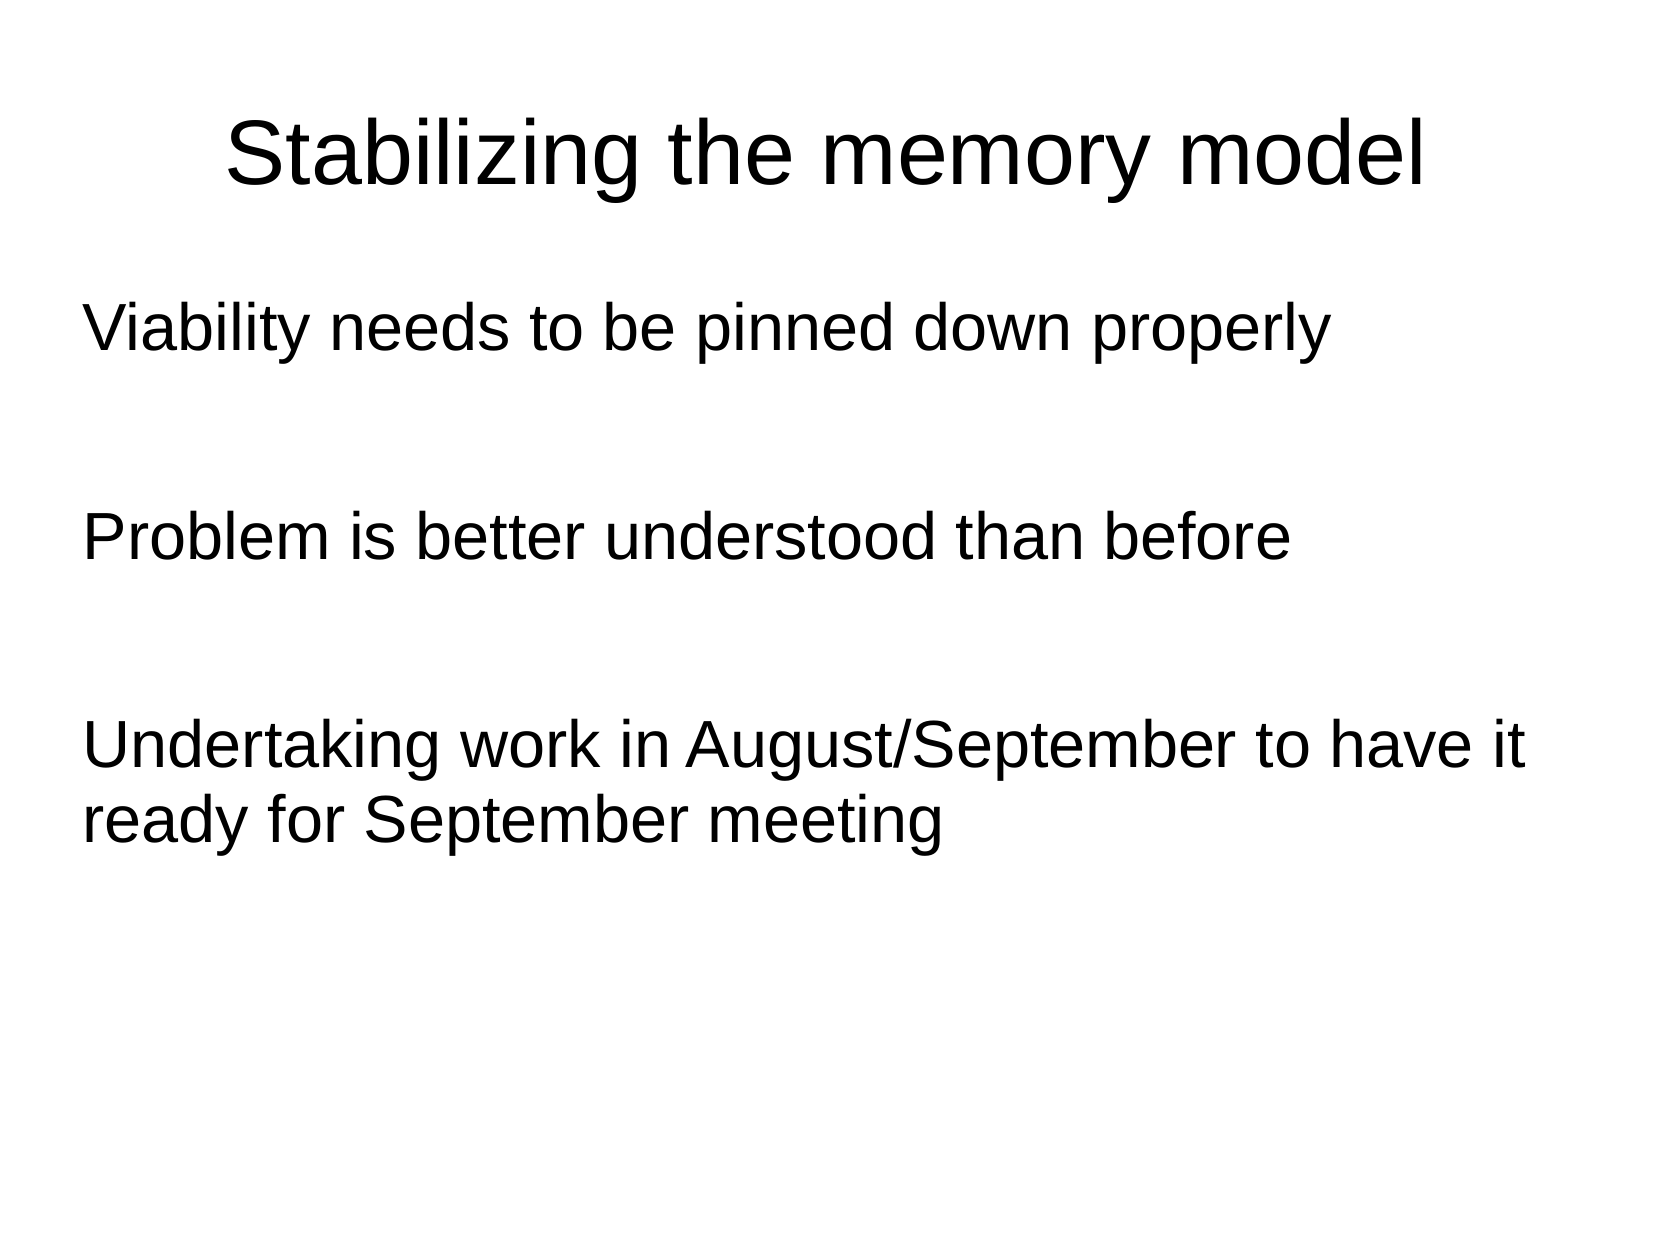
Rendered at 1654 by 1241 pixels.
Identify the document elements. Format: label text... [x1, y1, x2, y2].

title Stabilizing the memory model [82, 49, 1571, 257]
list Viability needs to be pinned down properly Problem is better understood than before Undertaking work in August/September to have it ready for September meeting [82, 290, 1571, 1010]
